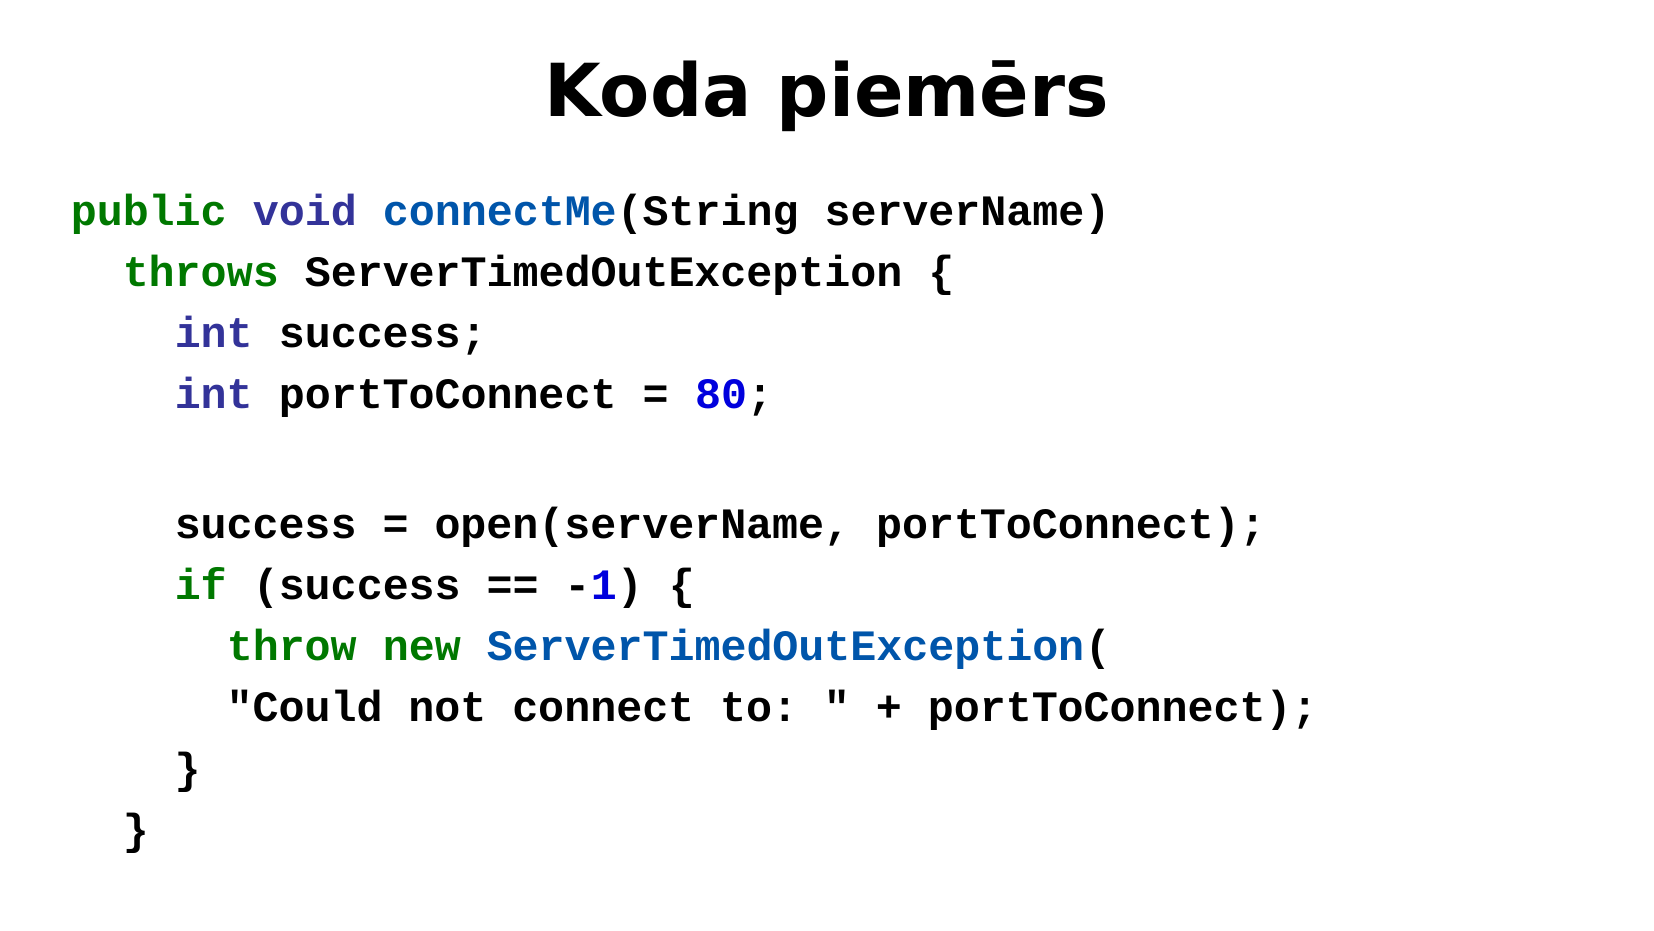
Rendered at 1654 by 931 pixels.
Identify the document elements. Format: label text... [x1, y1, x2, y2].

title Koda piemērs [82, 6, 1571, 176]
list public void connectMe(String serverName) throws ServerTimedOutException { int success; int portToConnect = 80; success = open(serverName, portToConnect); if (success == -1) { throw new ServerTimedOutException( "Could not connect to: " + portToConnect); } } [70, 176, 1607, 860]
